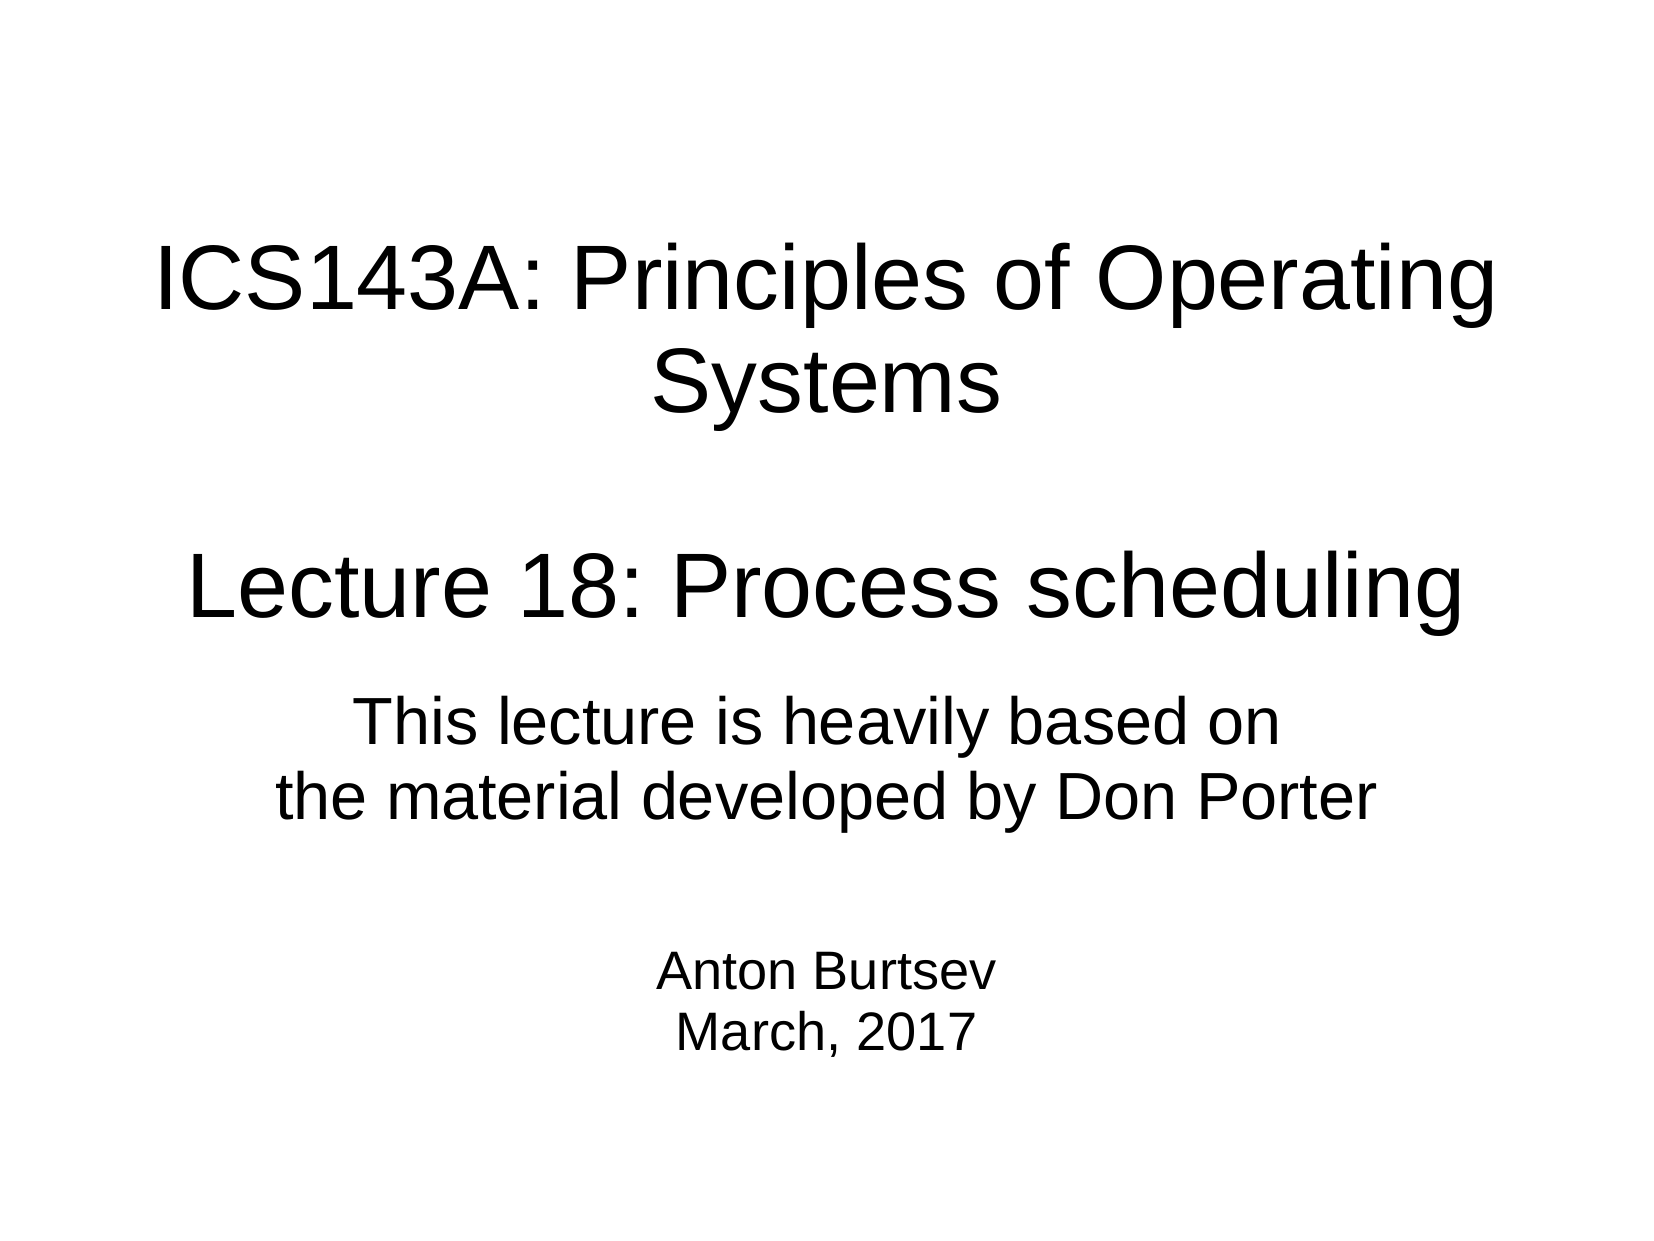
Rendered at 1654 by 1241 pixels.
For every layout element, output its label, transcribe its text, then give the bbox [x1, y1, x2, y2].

title ICS143A: Principles of Operating Systems Lecture 18: Process scheduling [82, 113, 1571, 637]
subtitle This lecture is heavily based on the material developed by Don Porter Anton Burtsev March, 2017 [82, 637, 1571, 1109]
